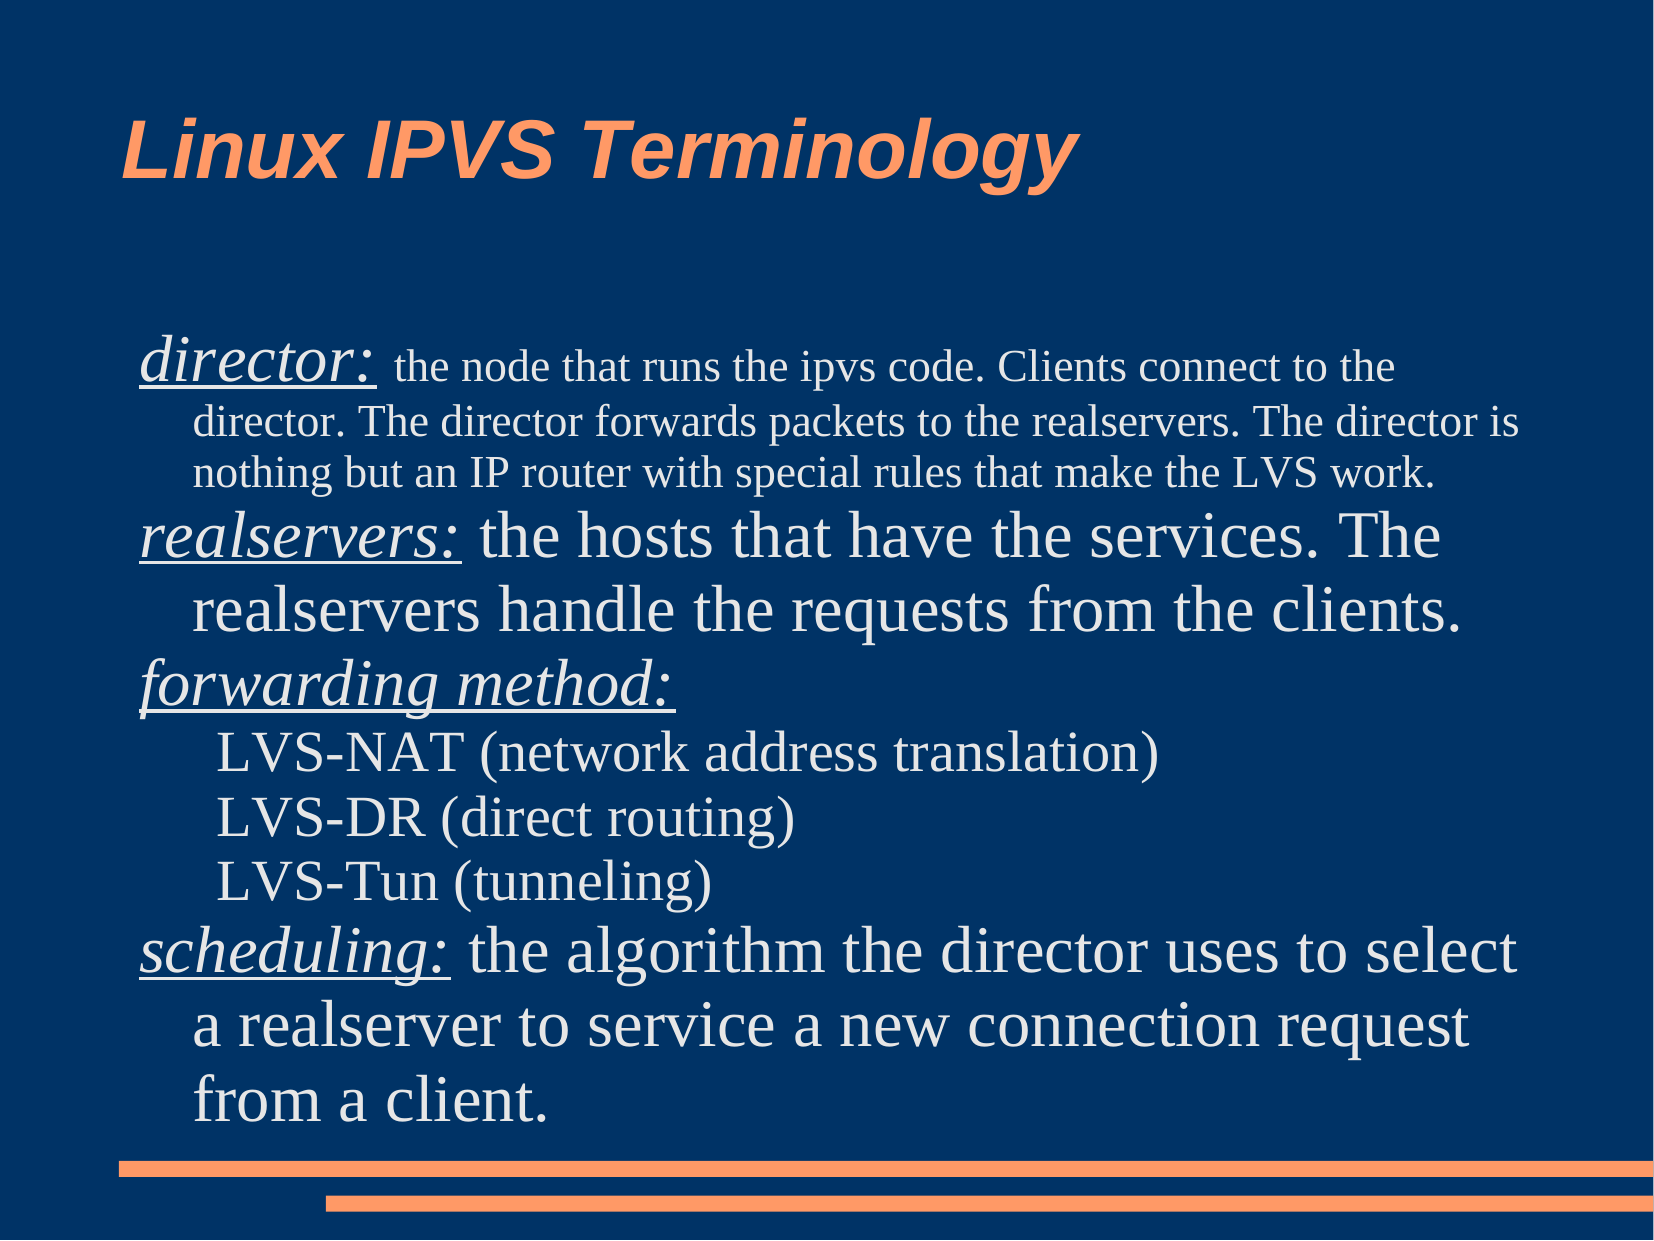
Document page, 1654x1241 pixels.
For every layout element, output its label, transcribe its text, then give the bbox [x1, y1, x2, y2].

title Linux IPVS Terminology [121, 46, 1534, 254]
list director: the node that runs the ipvs code. Clients connect to the director. The director forwards packets to the realservers. The director is nothing but an IP router with special rules that make the LVS work. realservers: the hosts that have the services. The realservers handle the requests from the clients. forwarding method: LVS-NAT (network address translation) LVS-DR (direct routing) LVS-Tun (tunneling) scheduling: the algorithm the director uses to select a realserver to service a new connection request from a client. [121, 322, 1561, 1136]
